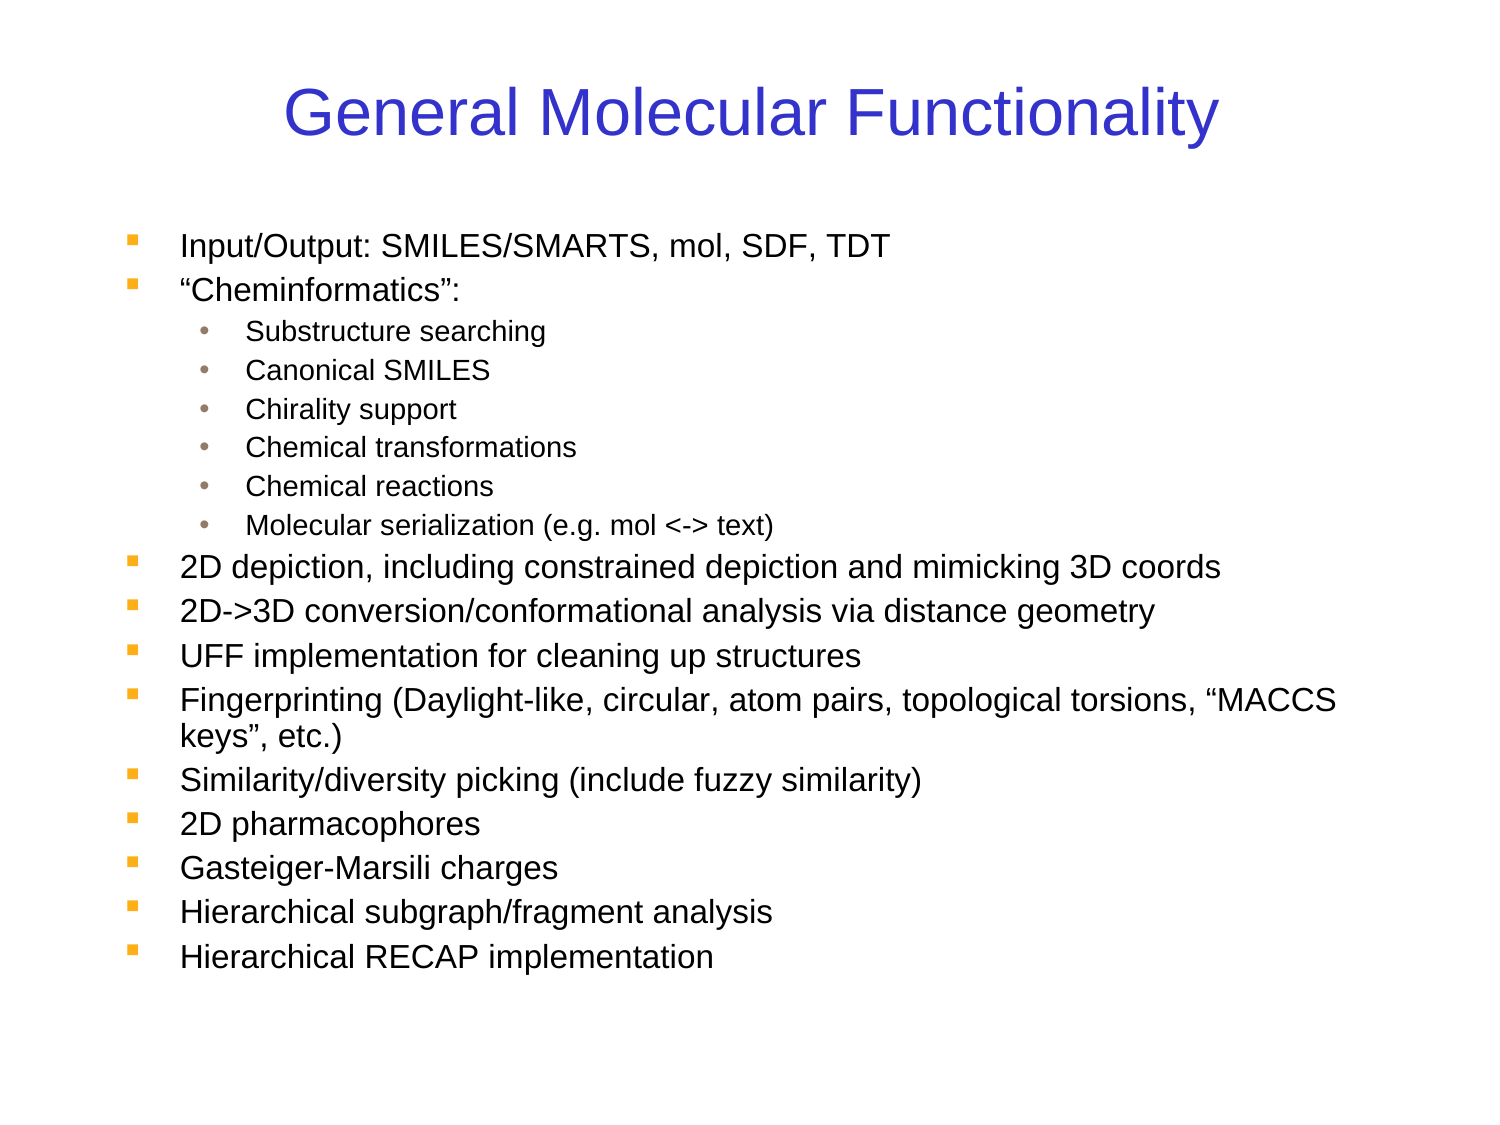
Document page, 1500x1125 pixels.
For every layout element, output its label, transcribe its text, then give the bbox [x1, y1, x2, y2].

title General Molecular Functionality [116, 14, 1388, 203]
list Input/Output: SMILES/SMARTS, mol, SDF, TDT “Cheminformatics”: Substructure searching Canonical SMILES Chirality support Chemical transformations Chemical reactions Molecular serialization (e.g. mol <-> text)‏ 2D depiction, including constrained depiction and mimicking 3D coords 2D->3D conversion/conformational analysis via distance geometry UFF implementation for cleaning up structures Fingerprinting (Daylight-like, circular, atom pairs, topological torsions, “MACCS keys”, etc.)‏ Similarity/diversity picking (include fuzzy similarity)‏ 2D pharmacophores Gasteiger-Marsili charges Hierarchical subgraph/fragment analysis Hierarchical RECAP implementation [109, 221, 1385, 984]
